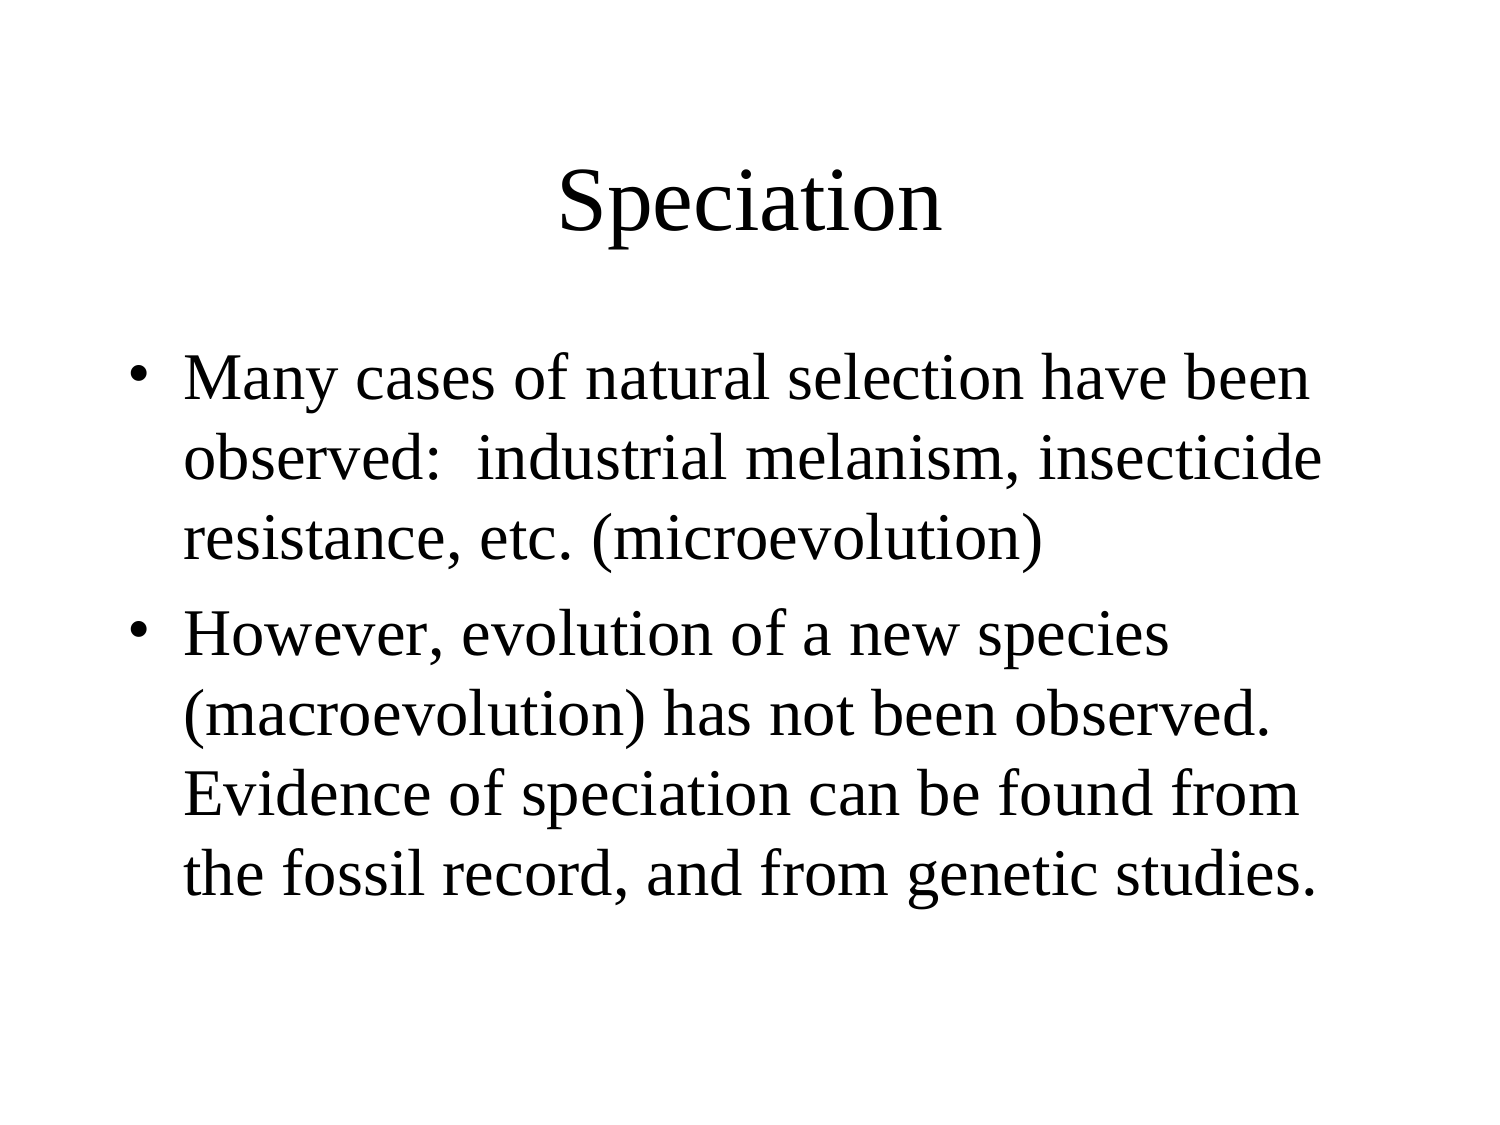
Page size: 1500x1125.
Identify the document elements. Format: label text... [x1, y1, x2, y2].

title Speciation [112, 99, 1388, 288]
list Many cases of natural selection have been observed: industrial melanism, insecticide resistance, etc. (microevolution) However, evolution of a new species (macroevolution) has not been observed. Evidence of speciation can be found from the fossil record, and from genetic studies. [112, 324, 1388, 1001]
